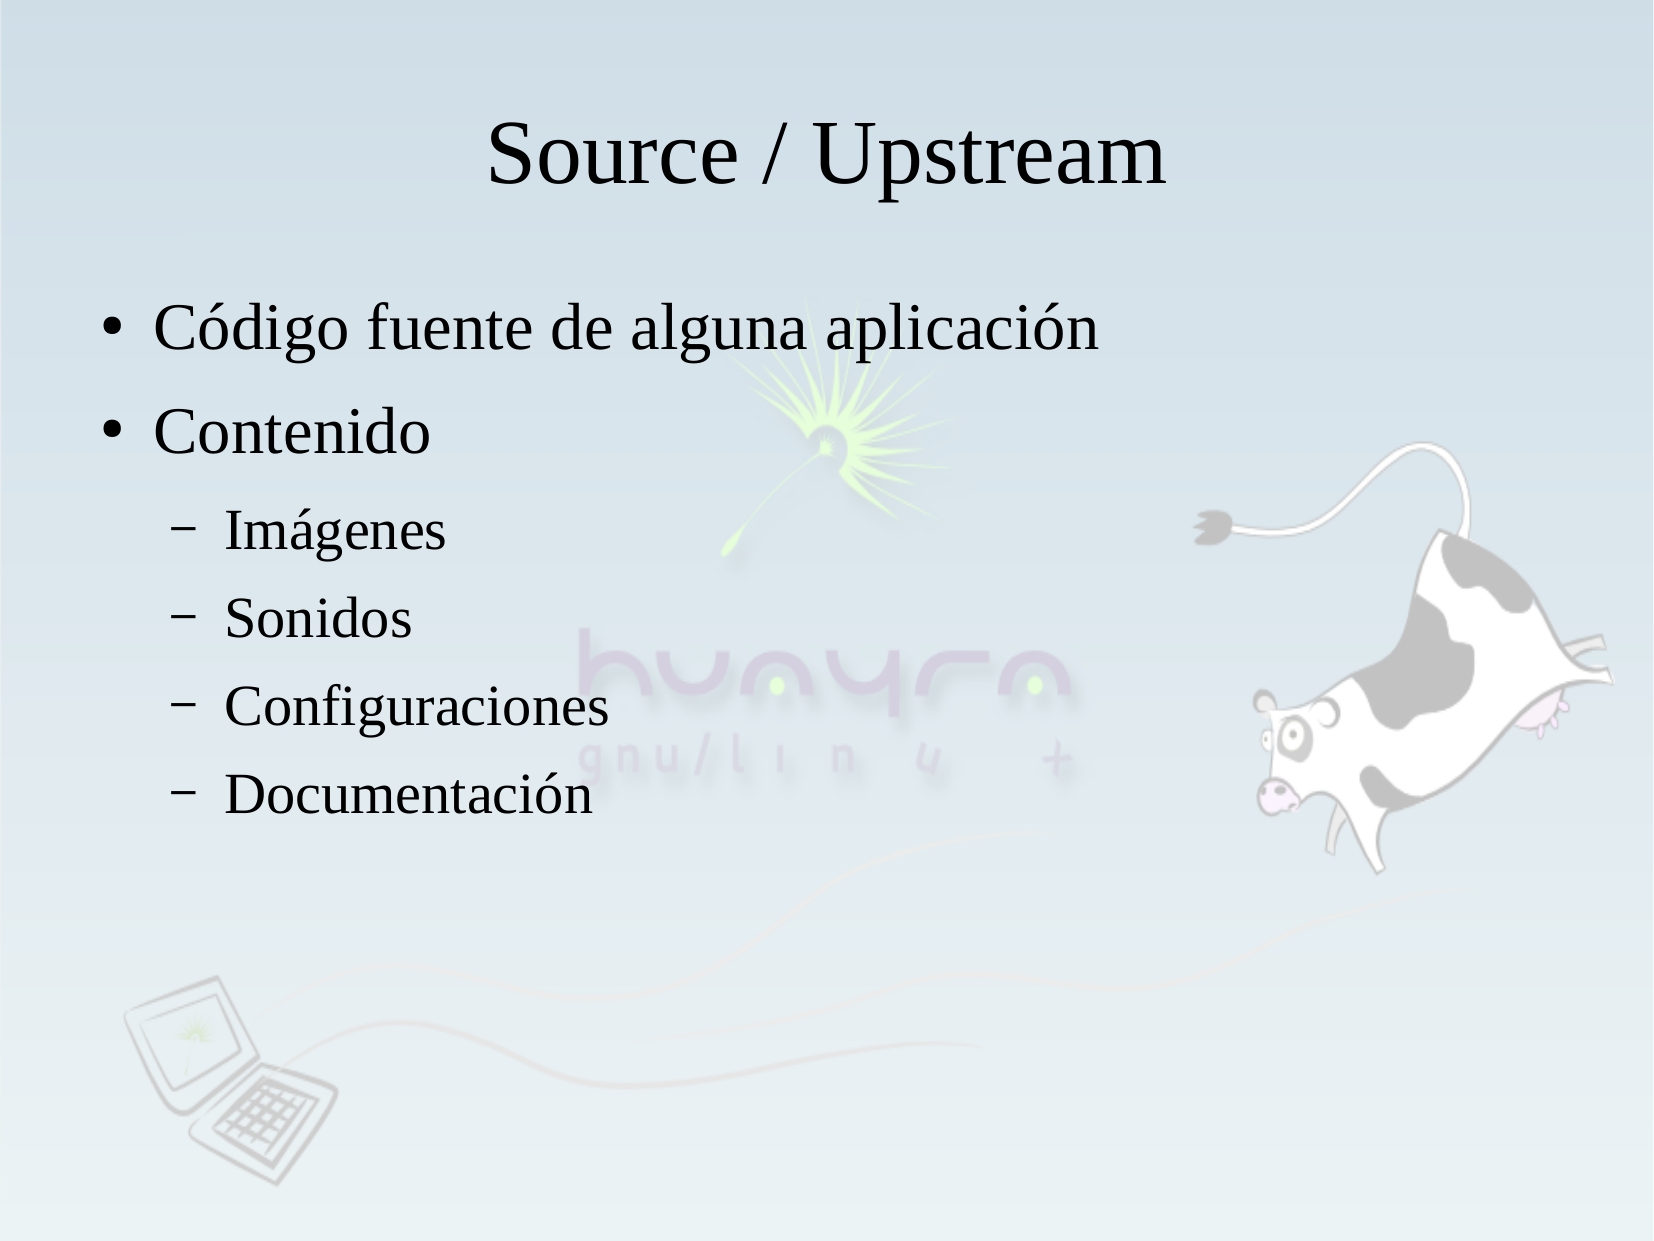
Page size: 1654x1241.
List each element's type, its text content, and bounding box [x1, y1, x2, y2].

picture [0, 0, 1654, 1241]
title Source / Upstream [82, 49, 1571, 257]
list Código fuente de alguna aplicación Contenido Imágenes Sonidos Configuraciones Documentación [82, 290, 1538, 1010]
